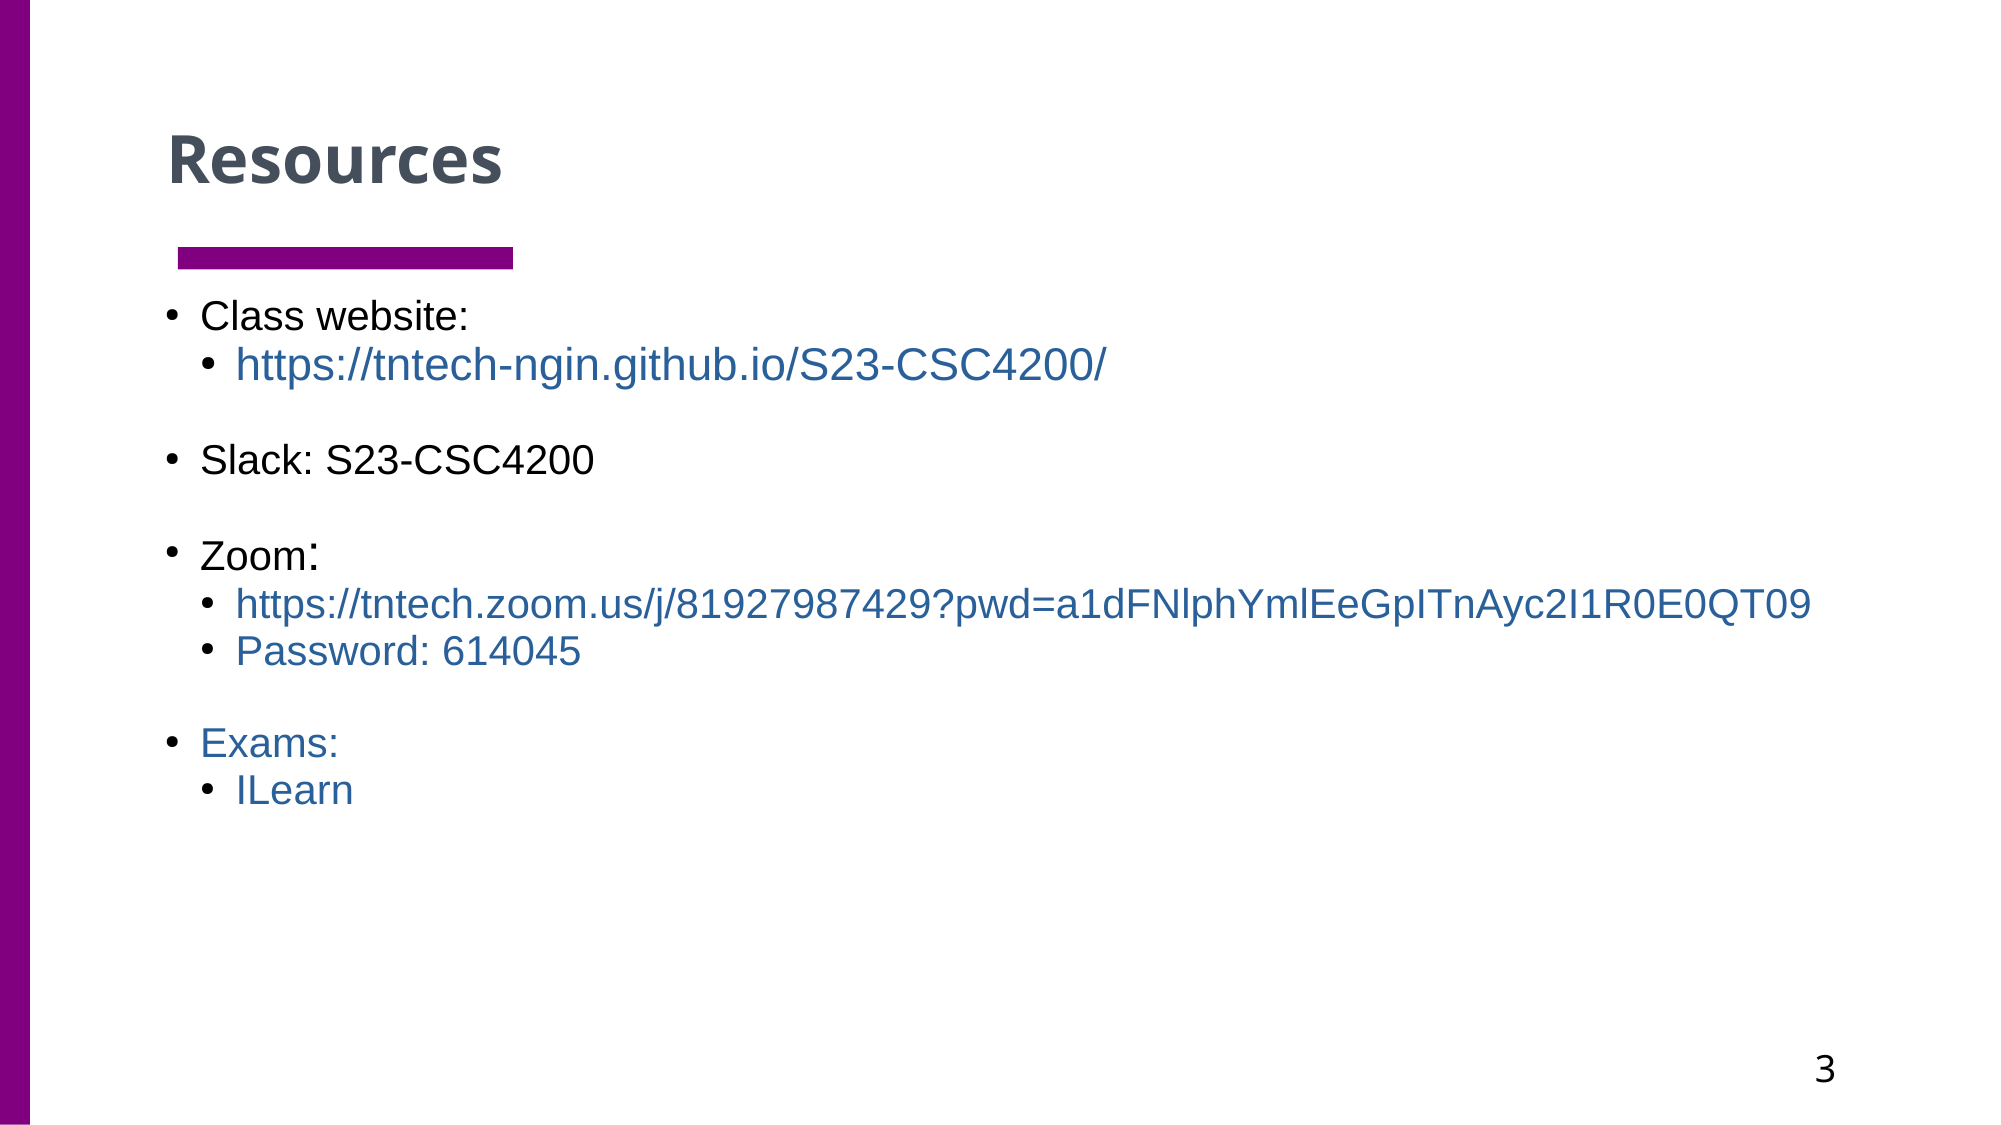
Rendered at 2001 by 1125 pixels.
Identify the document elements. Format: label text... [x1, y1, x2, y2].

text_box Resources [151, 0, 1849, 212]
text_box Class website: https://tntech-ngin.github.io/S23-CSC4200/ Slack: S23-CSC4200 Zoom: https://tntech.zoom.us/j/81927987429?pwd=a1dFNlphYmlEeGpITnAyc2I1R0E0QT09 Password: 614045 Exams: ILearn [150, 285, 1885, 1103]
